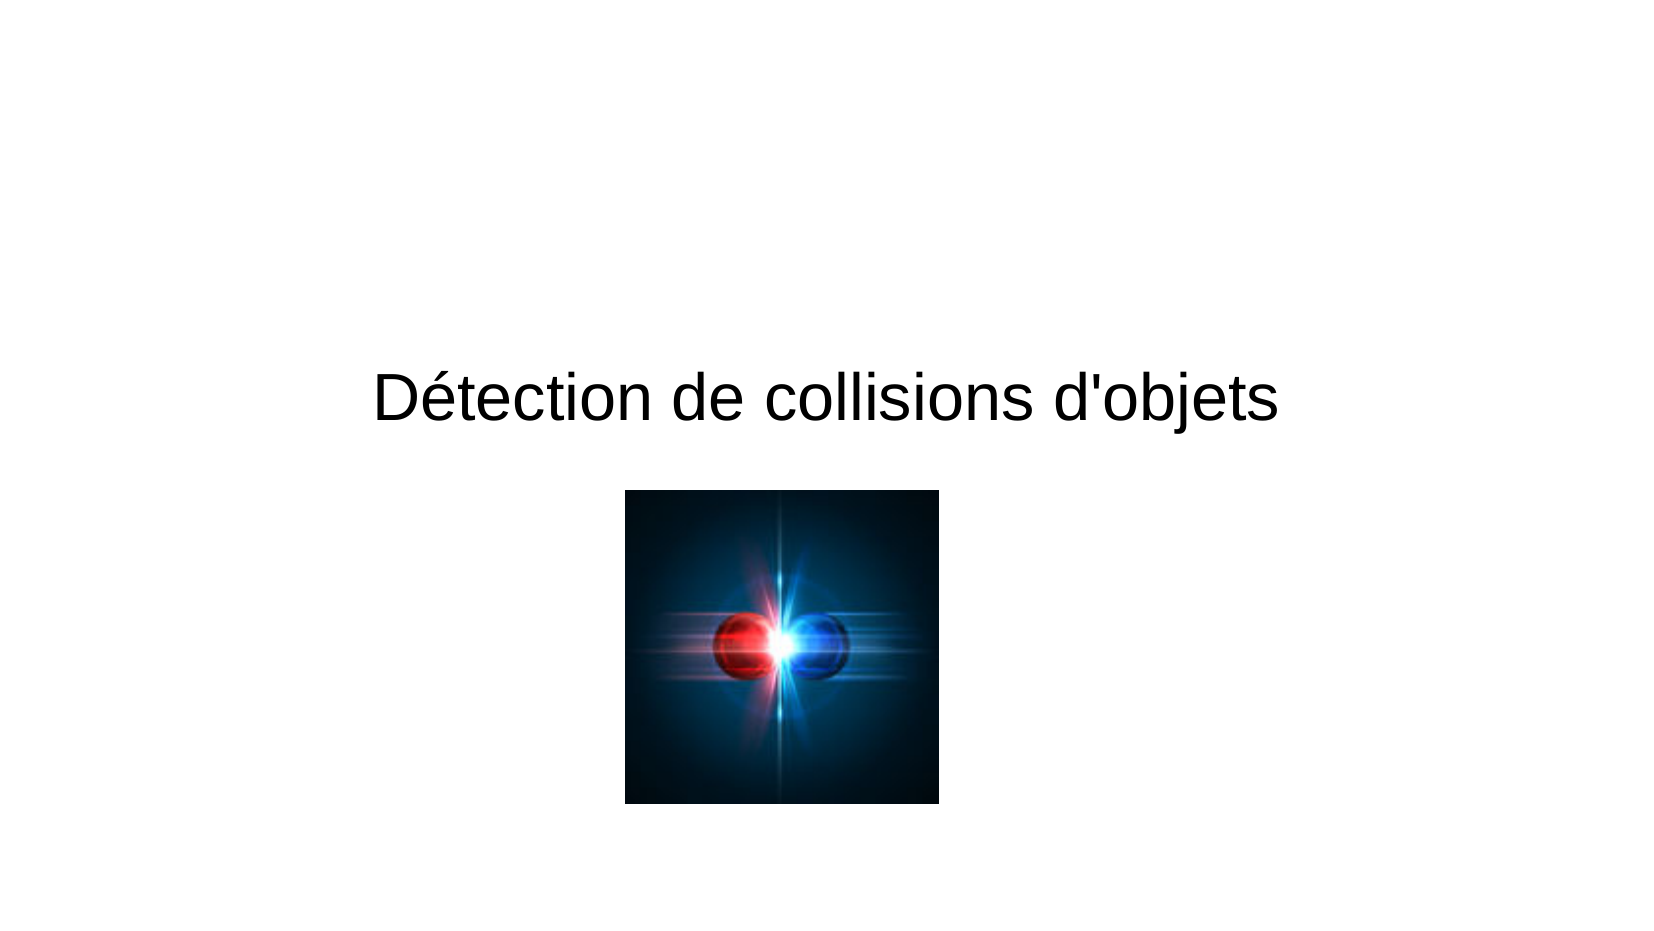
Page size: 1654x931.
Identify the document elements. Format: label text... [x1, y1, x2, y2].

subtitle Détection de collisions d'objets [82, 37, 1571, 757]
picture [625, 490, 939, 804]
